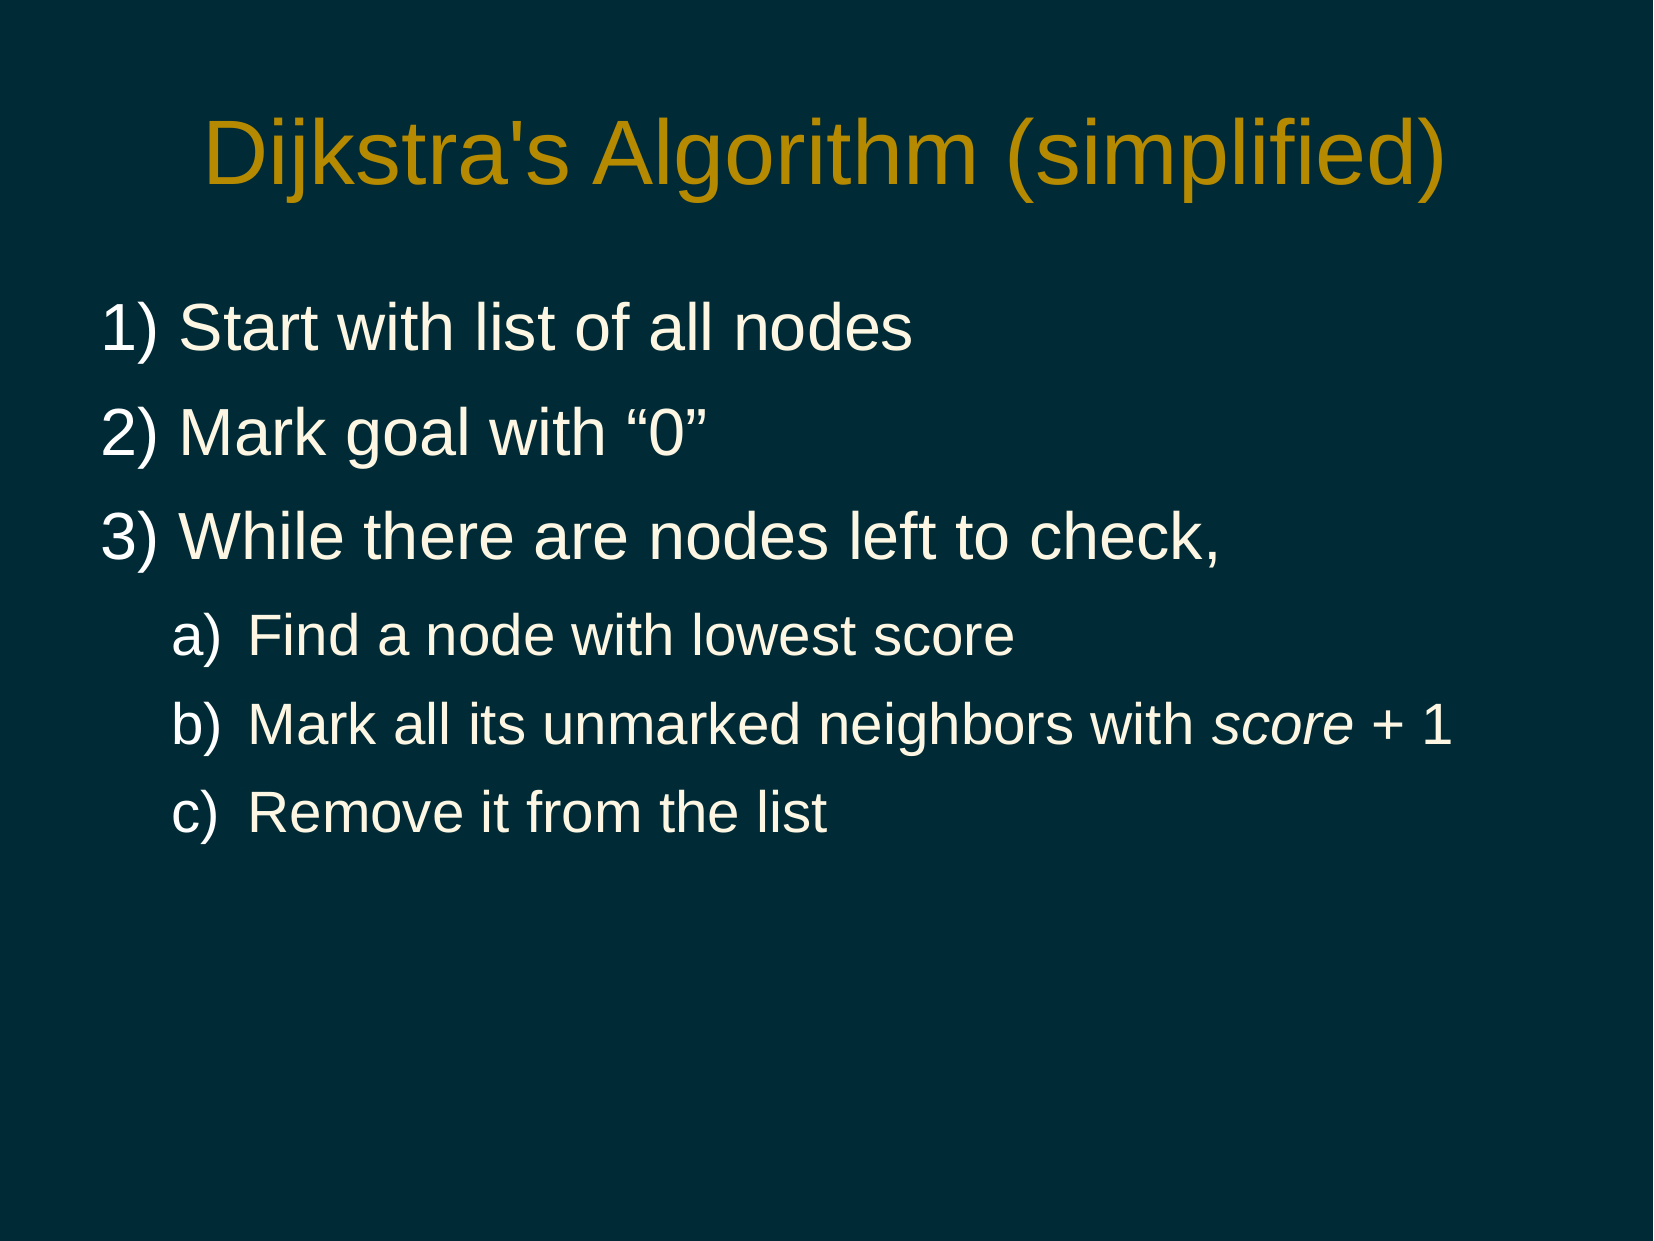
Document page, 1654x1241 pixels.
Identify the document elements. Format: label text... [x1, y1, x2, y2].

list Start with list of all nodes Mark goal with “0” While there are nodes left to check, Find a node with lowest score Mark all its unmarked neighbors with score + 1 Remove it from the list [82, 290, 1571, 1010]
title Dijkstra's Algorithm (simplified) [82, 49, 1571, 257]
